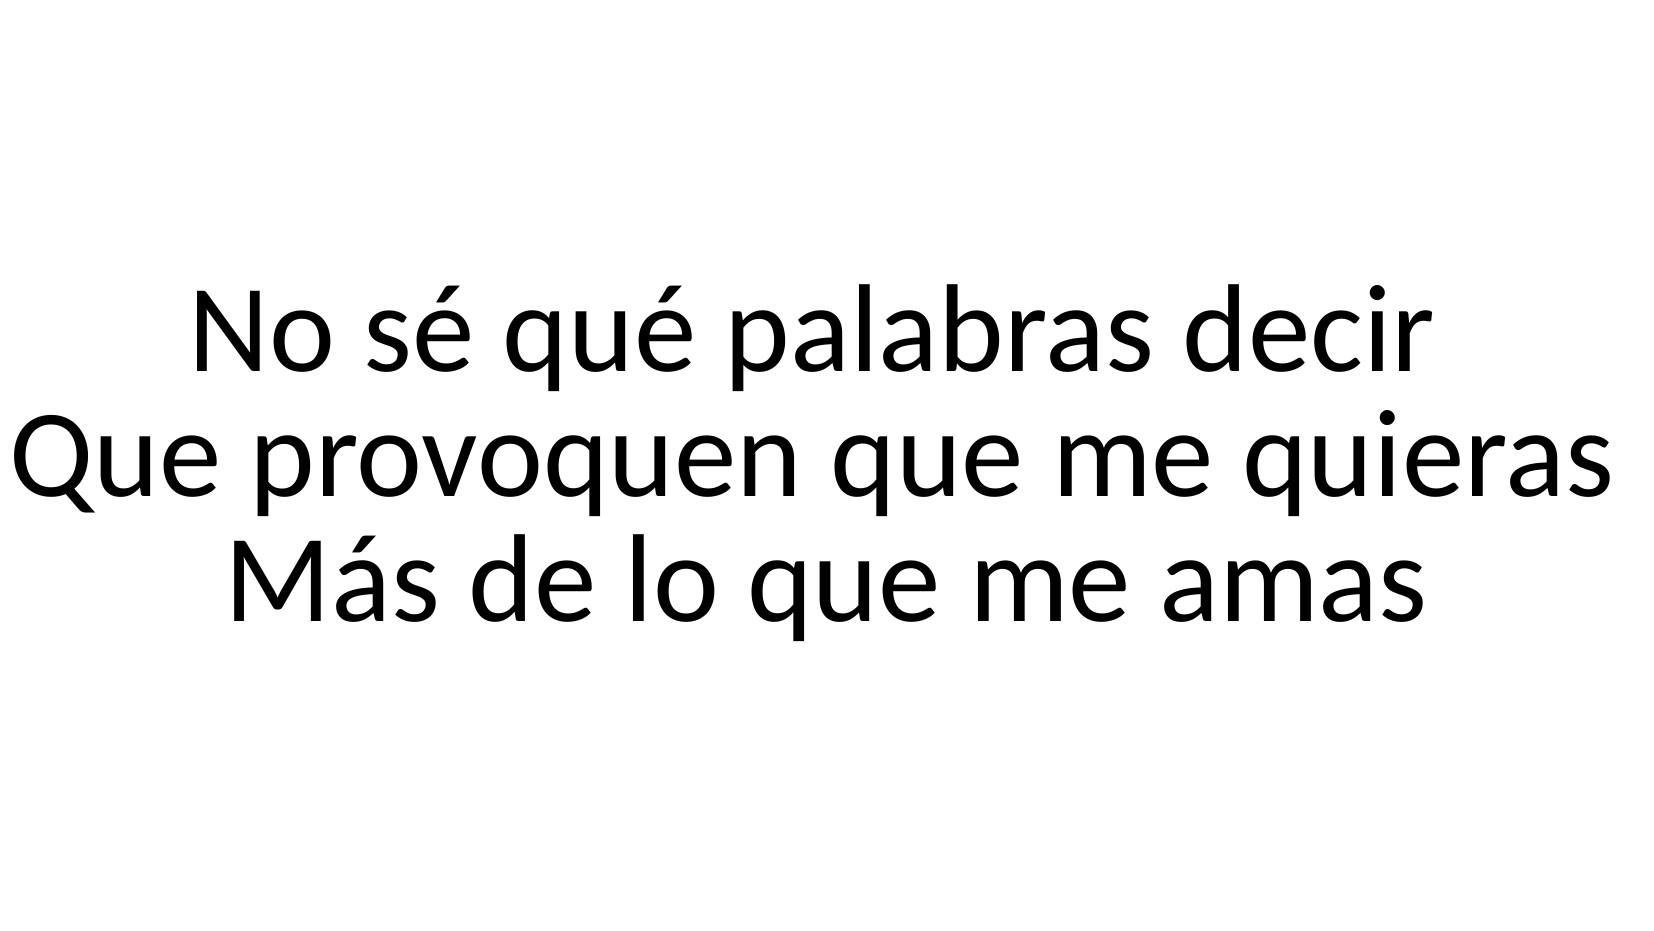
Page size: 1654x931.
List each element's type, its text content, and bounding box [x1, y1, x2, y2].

title No sé qué palabras decir Que provoquen que me quieras Más de lo que me amas [0, 0, 1654, 931]
